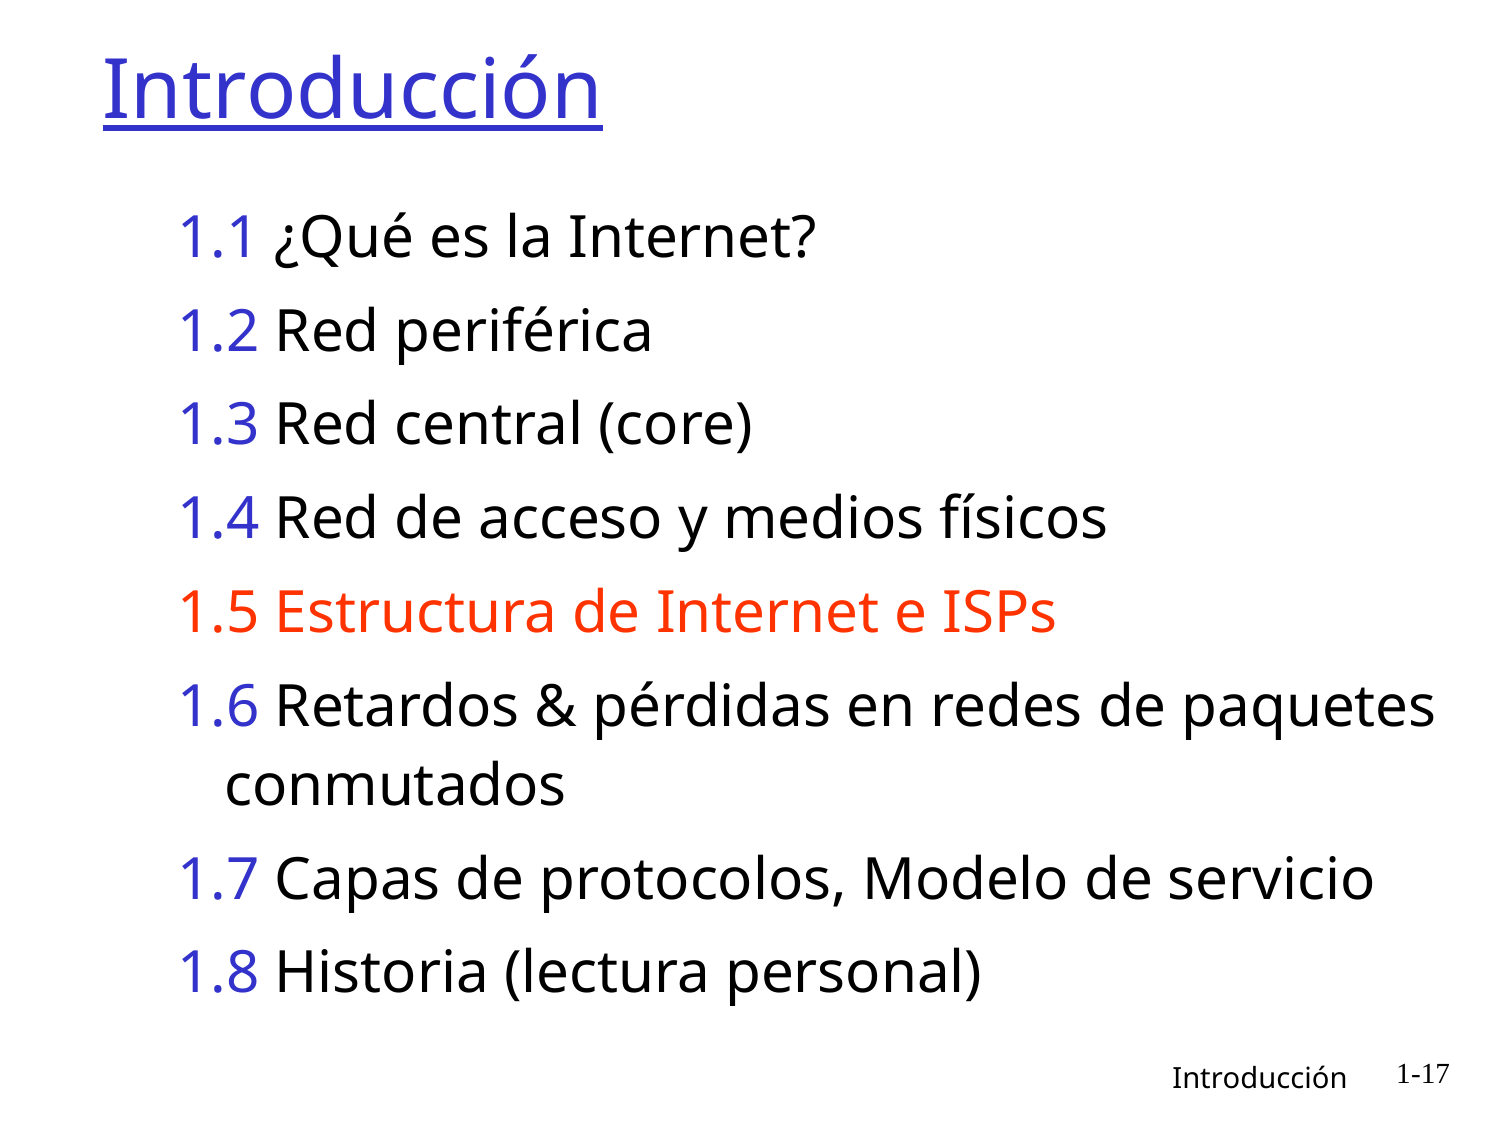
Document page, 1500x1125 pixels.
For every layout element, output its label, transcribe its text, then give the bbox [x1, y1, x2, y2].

title Introducción [87, 23, 1463, 150]
list 1.1 ¿Qué es la Internet? 1.2 Red periférica 1.3 Red central (core) 1.4 Red de acceso y medios físicos 1.5 Estructura de Internet e ISPs 1.6 Retardos & pérdidas en redes de paquetes conmutados 1.7 Capas de protocolos, Modelo de servicio 1.8 Historia (lectura personal) [87, 187, 1463, 1026]
